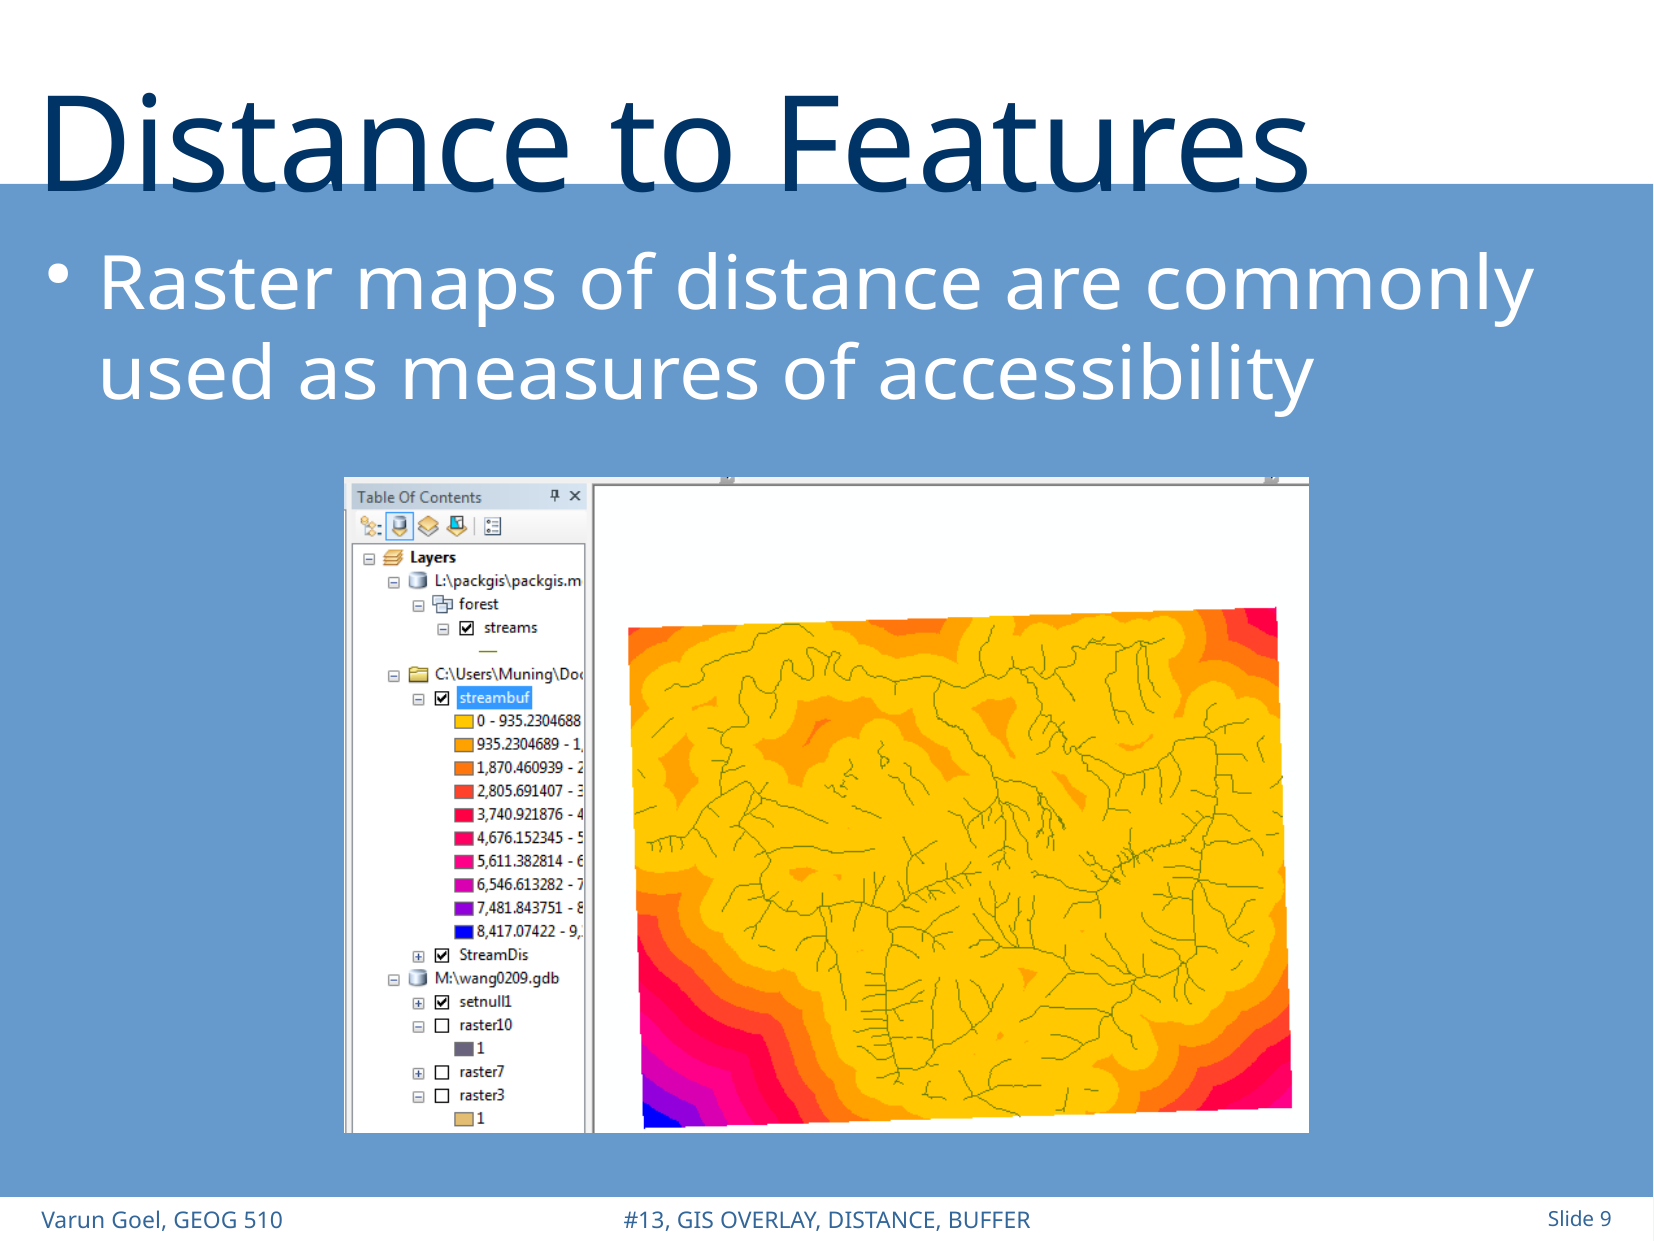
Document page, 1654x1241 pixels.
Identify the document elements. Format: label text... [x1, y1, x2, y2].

picture [344, 477, 1309, 1133]
title Distance to Features [35, 35, 1573, 237]
list Raster maps of distance are commonly used as measures of accessibility [26, 237, 1601, 1156]
